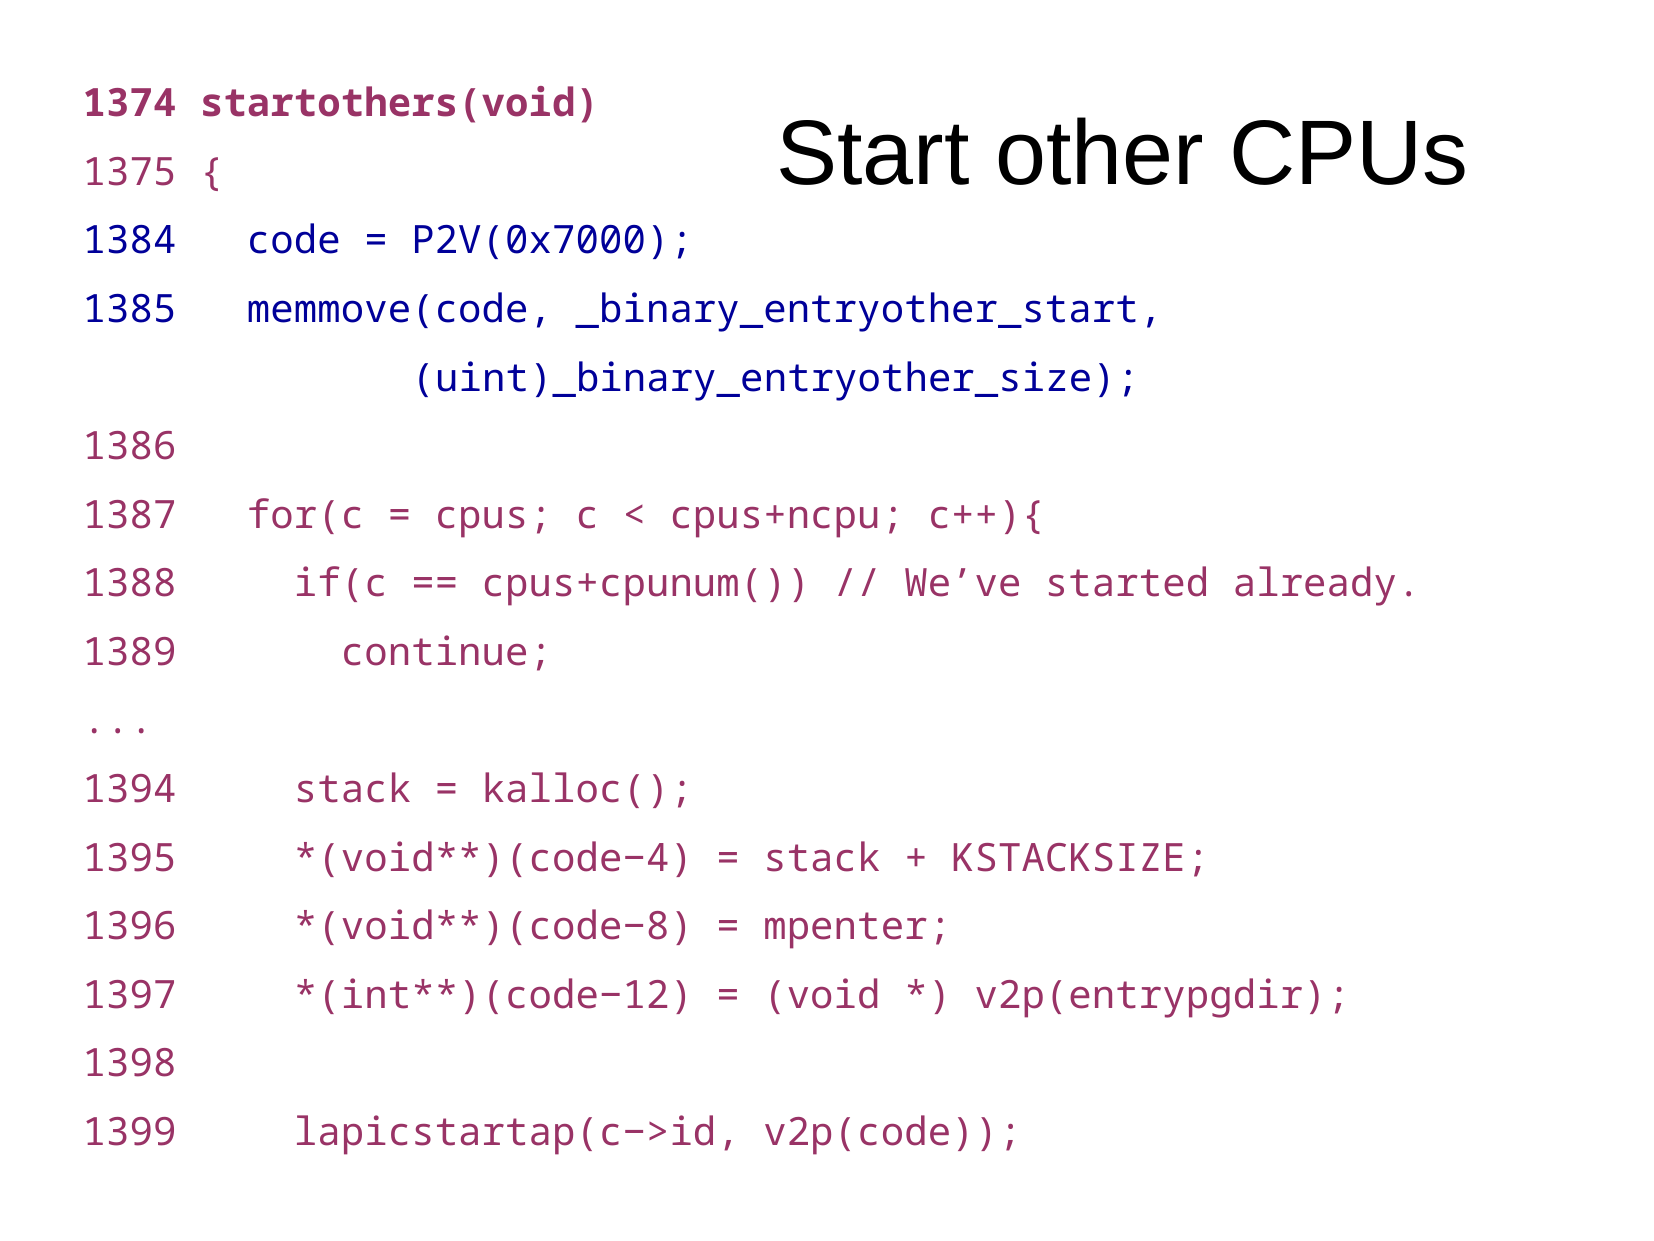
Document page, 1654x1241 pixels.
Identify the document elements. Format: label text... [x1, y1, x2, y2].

title Start other CPUs [675, 49, 1571, 257]
list 1374 startothers(void) 1375 { 1384 code = P2V(0x7000); 1385 memmove(code, _binary_entryother_start, (uint)_binary_entryother_size); 1386 1387 for(c = cpus; c < cpus+ncpu; c++){ 1388 if(c == cpus+cpunum()) // We’ve started already. 1389 continue; ... 1394 stack = kalloc(); 1395 *(void**)(code−4) = stack + KSTACKSIZE; 1396 *(void**)(code−8) = mpenter; 1397 *(int**)(code−12) = (void *) v2p(entrypgdir); 1398 1399 lapicstartap(c−>id, v2p(code)); [82, 75, 1571, 1163]
